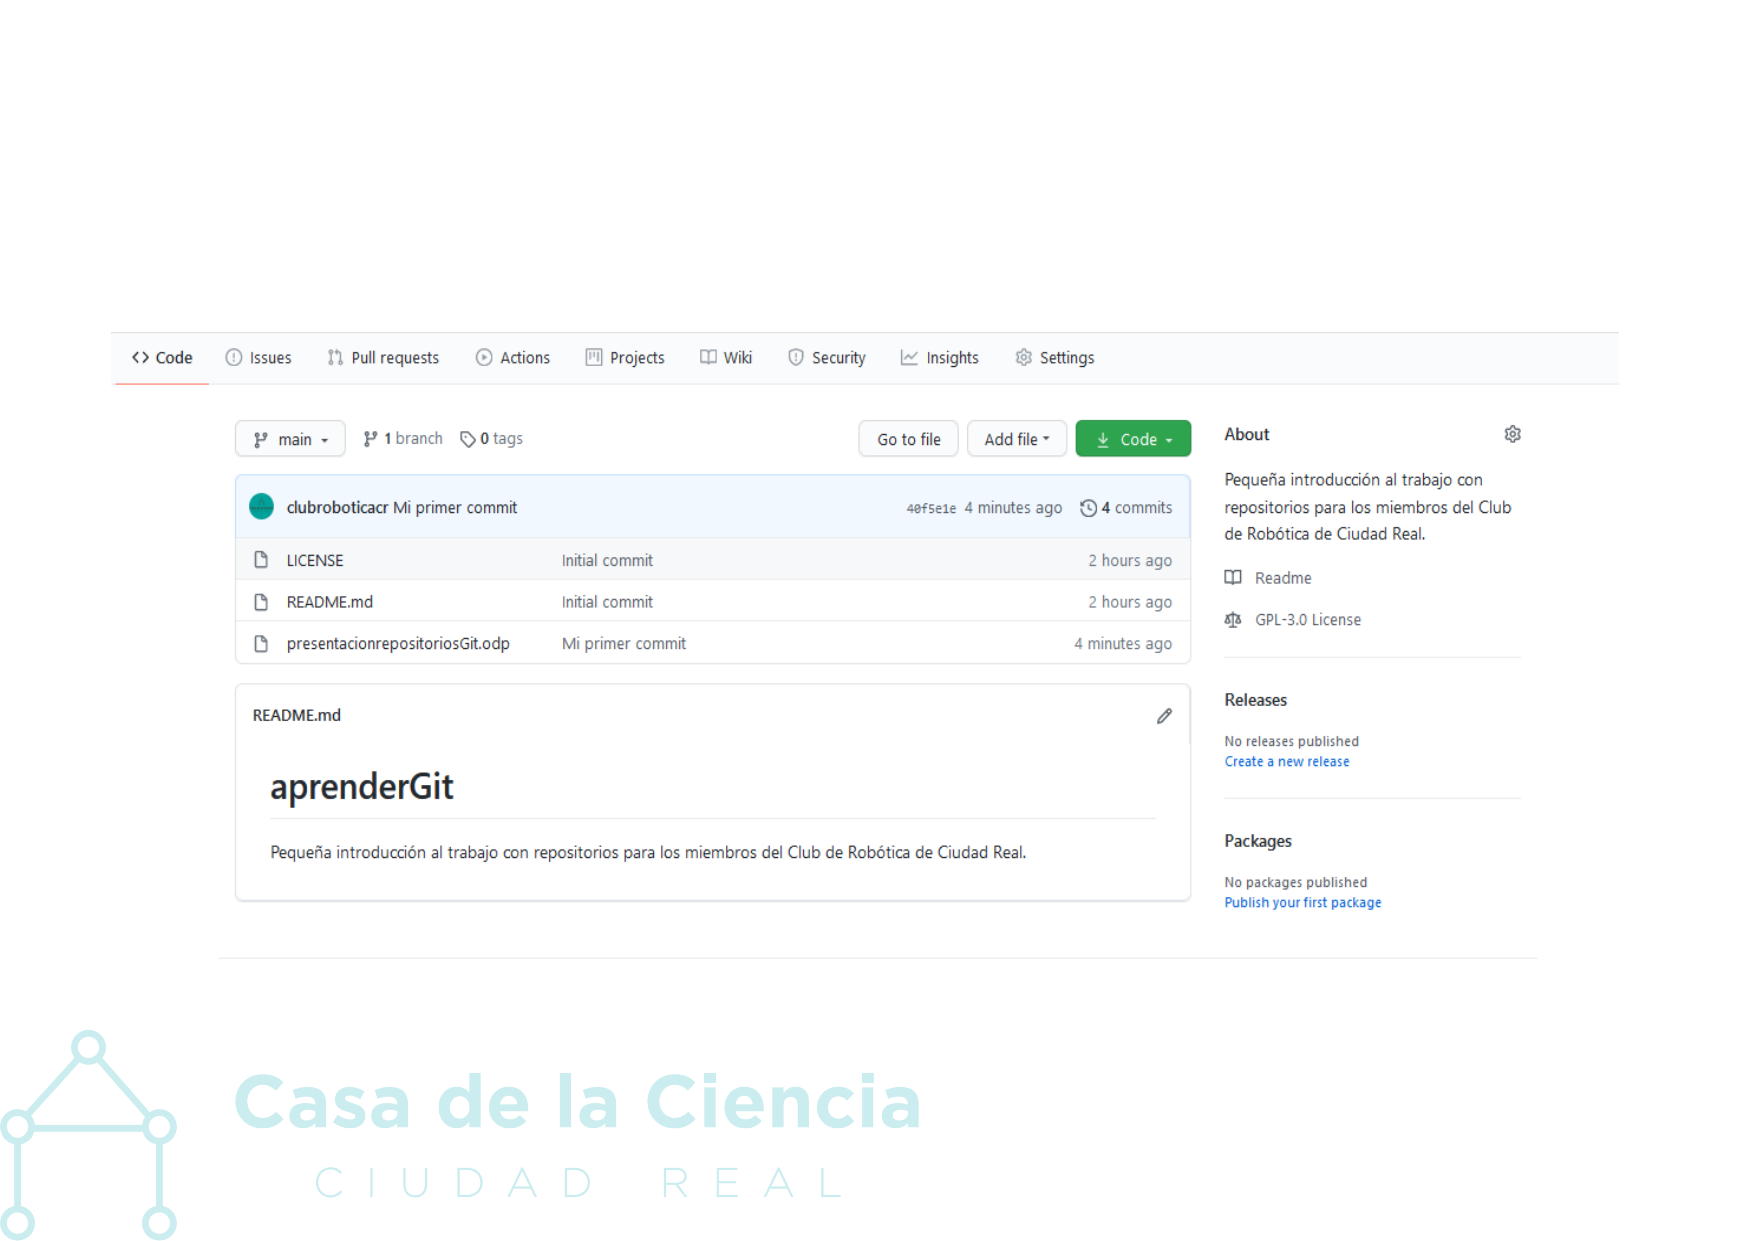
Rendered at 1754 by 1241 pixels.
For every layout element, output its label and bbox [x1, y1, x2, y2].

picture [111, 332, 1619, 993]
